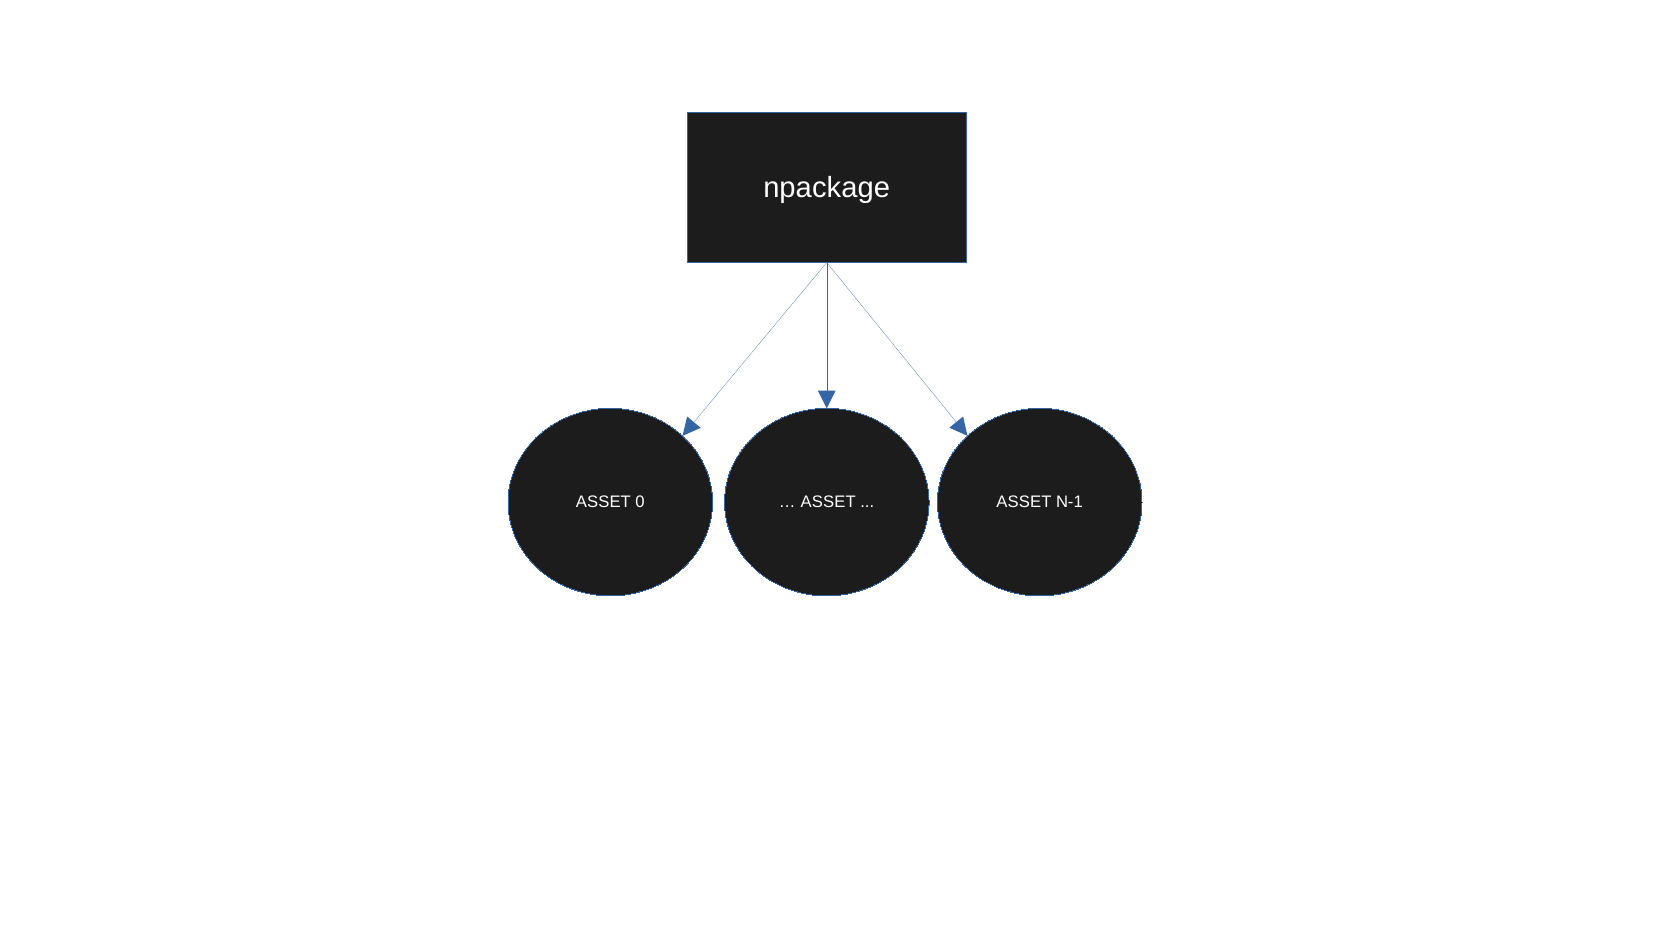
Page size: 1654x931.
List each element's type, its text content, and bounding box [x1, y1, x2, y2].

text_box ASSET 0 [508, 408, 713, 596]
text_box ASSET N-1 [937, 408, 1143, 596]
text_box … ASSET ... [724, 408, 930, 596]
text_box npackage [687, 112, 967, 263]
